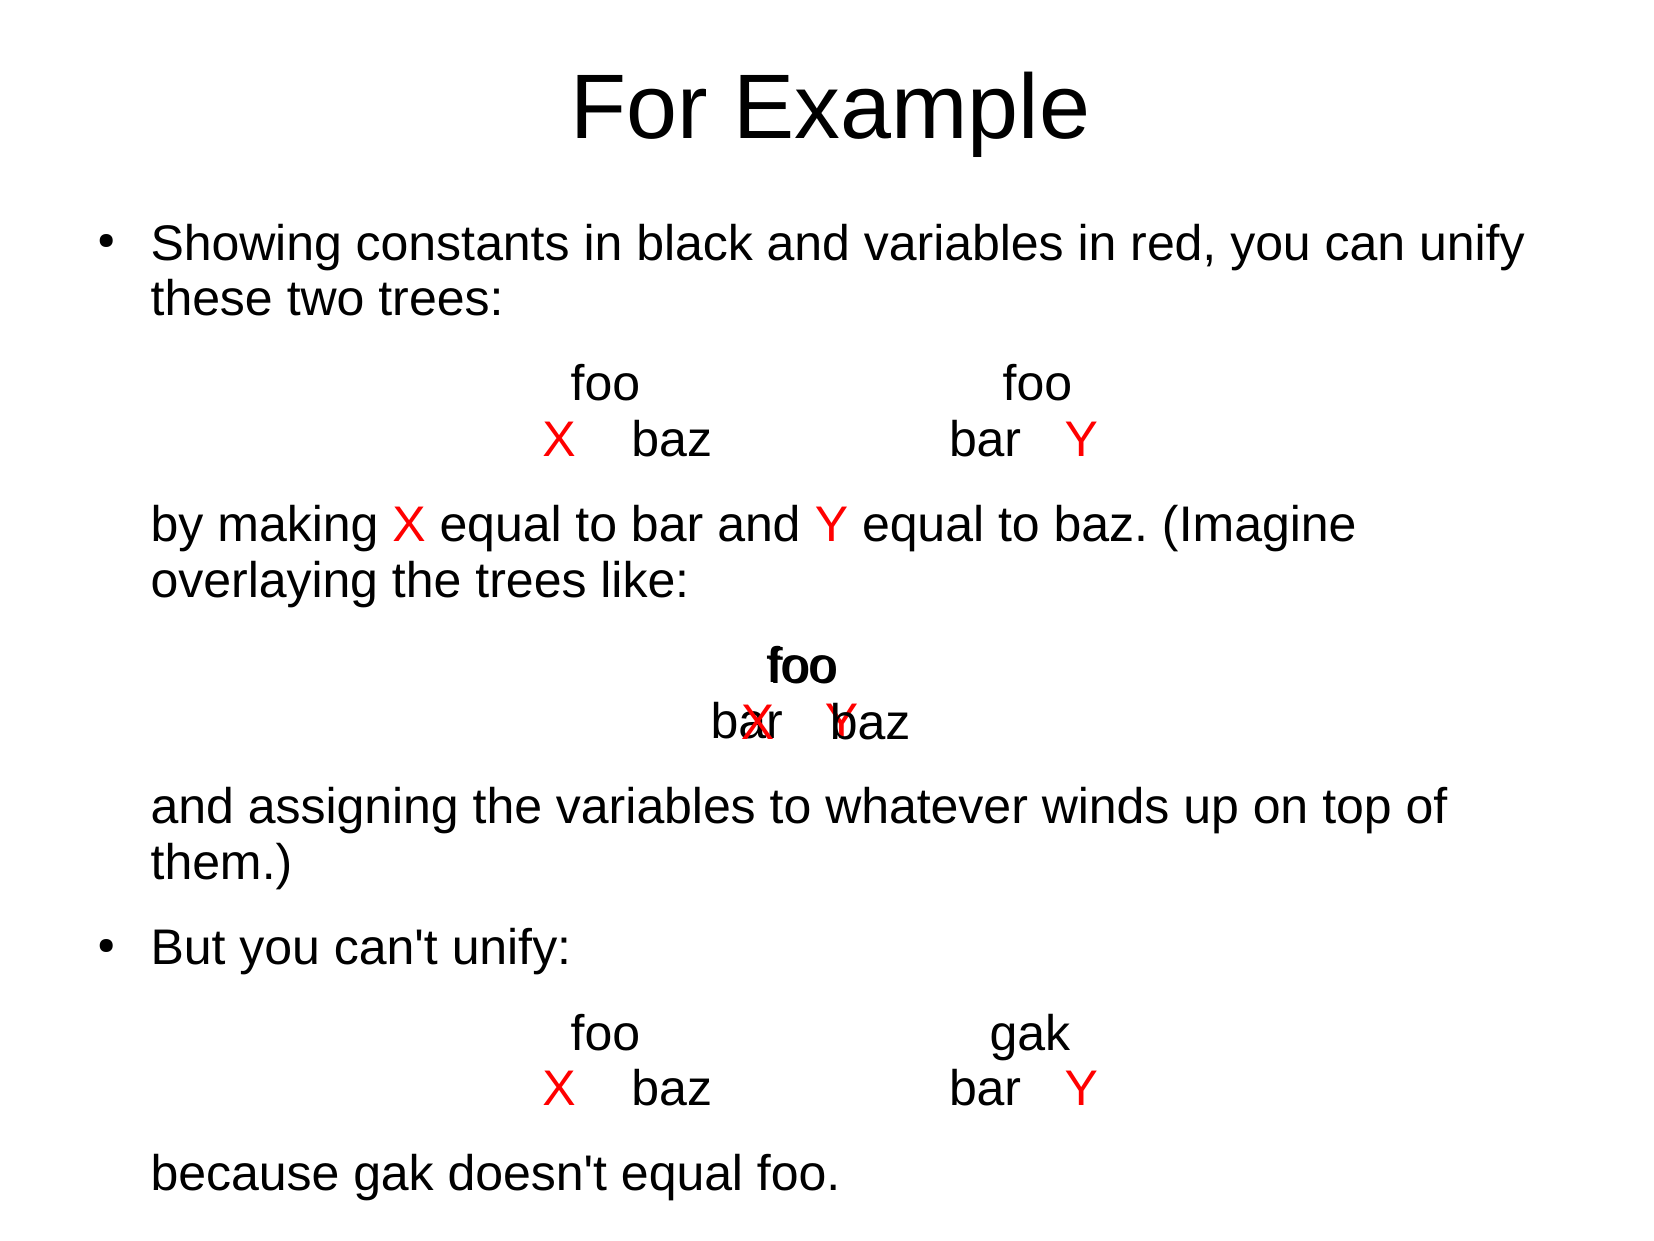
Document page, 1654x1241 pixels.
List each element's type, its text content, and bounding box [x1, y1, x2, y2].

title For Example [86, 2, 1576, 211]
list Showing constants in black and variables in red, you can unify these two trees: foo foo X baz bar Y by making X equal to bar and Y equal to baz. (Imagine overlaying the trees like: foo bar Y and assigning the variables to whatever winds up on top of them.) But you can't unify: foo gak X baz bar Y because gak doesn't equal foo. [79, 214, 1568, 1202]
list foo X baz [431, 638, 1115, 855]
